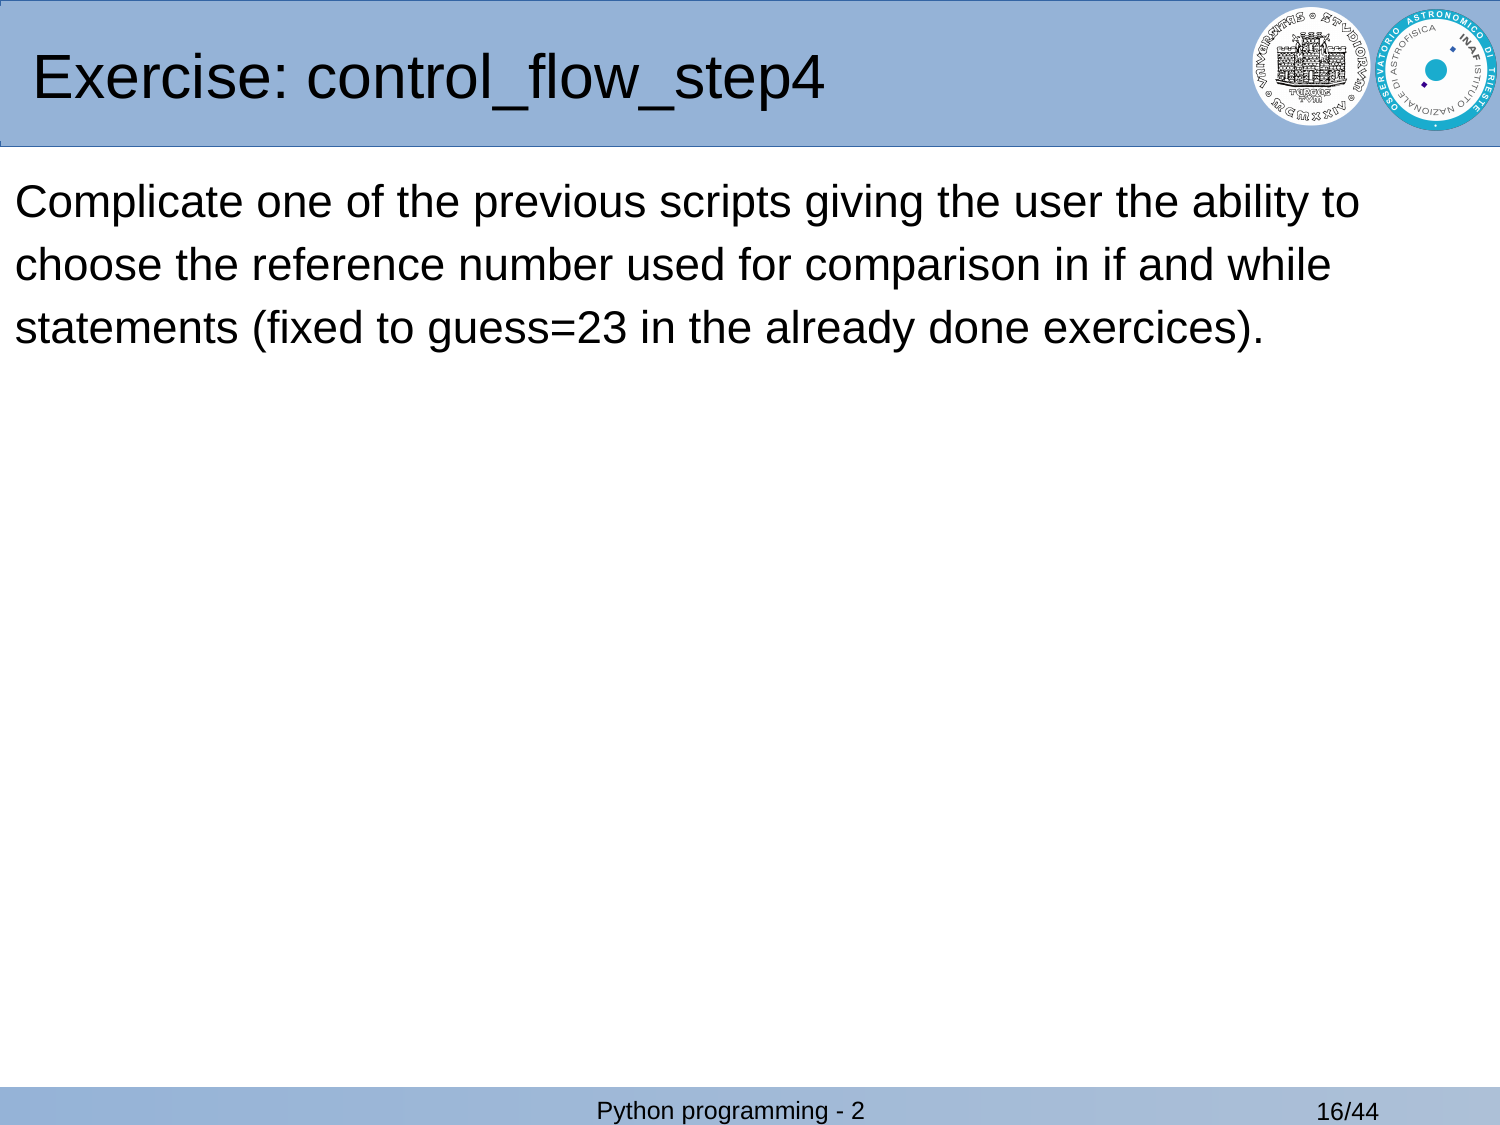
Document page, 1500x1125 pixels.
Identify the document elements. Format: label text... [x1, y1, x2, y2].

picture [1253, 0, 1500, 155]
text_box Exercise: control_flow_step4 [0, 5, 1253, 141]
list Complicate one of the previous scripts giving the user the ability to choose the reference number used for comparison in if and while statements (fixed to guess=23 in the already done exercices). [0, 155, 1500, 1089]
